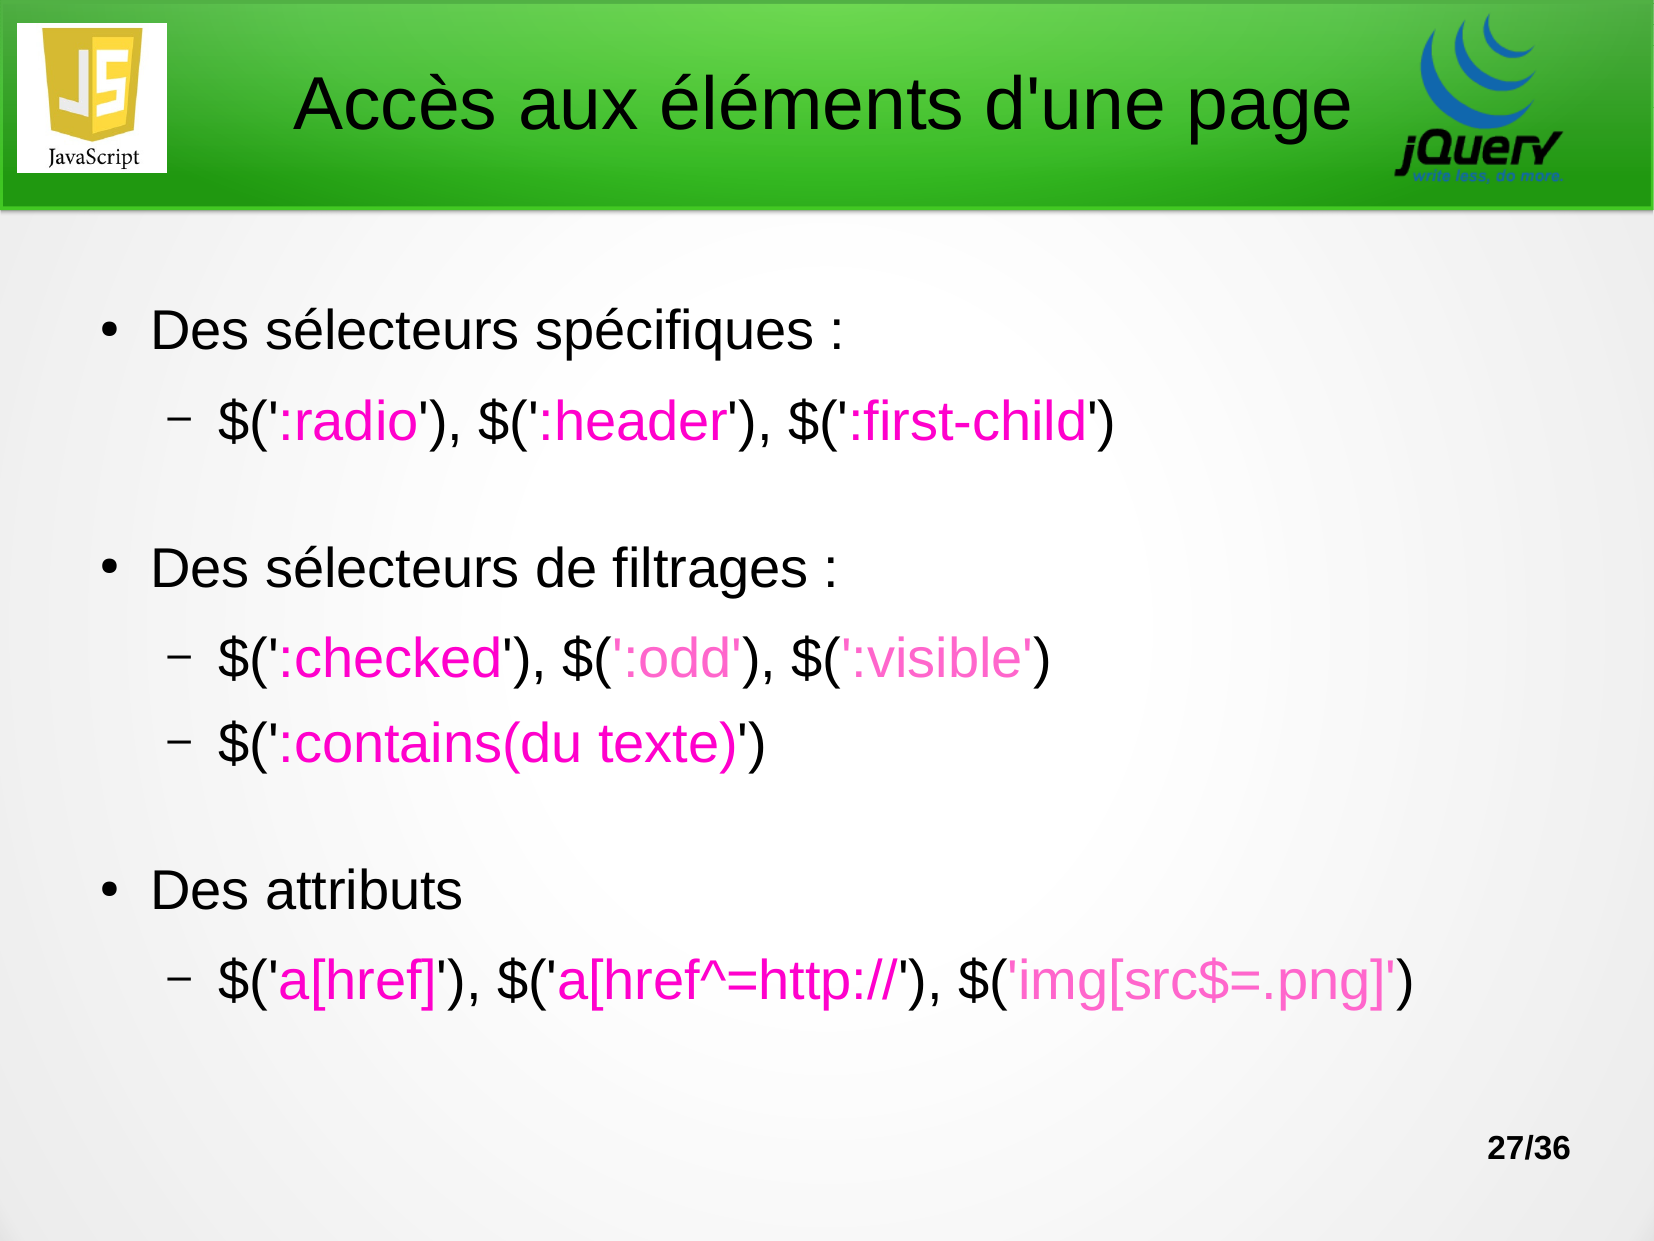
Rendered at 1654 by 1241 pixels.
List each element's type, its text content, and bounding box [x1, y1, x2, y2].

title Accès aux éléments d'une page [206, 29, 1371, 178]
picture [1393, 11, 1565, 184]
list Des sélecteurs spécifiques : $(':radio'), $(':header'), $(':first-child') Des sélecteurs de filtrages : $(':checked'), $(':odd'), $(':visible') $(':contains(du texte)') Des attributs $('a[href]'), $('a[href^=http://'), $('img[src$=.png]') [82, 299, 1571, 1019]
picture [17, 23, 167, 173]
